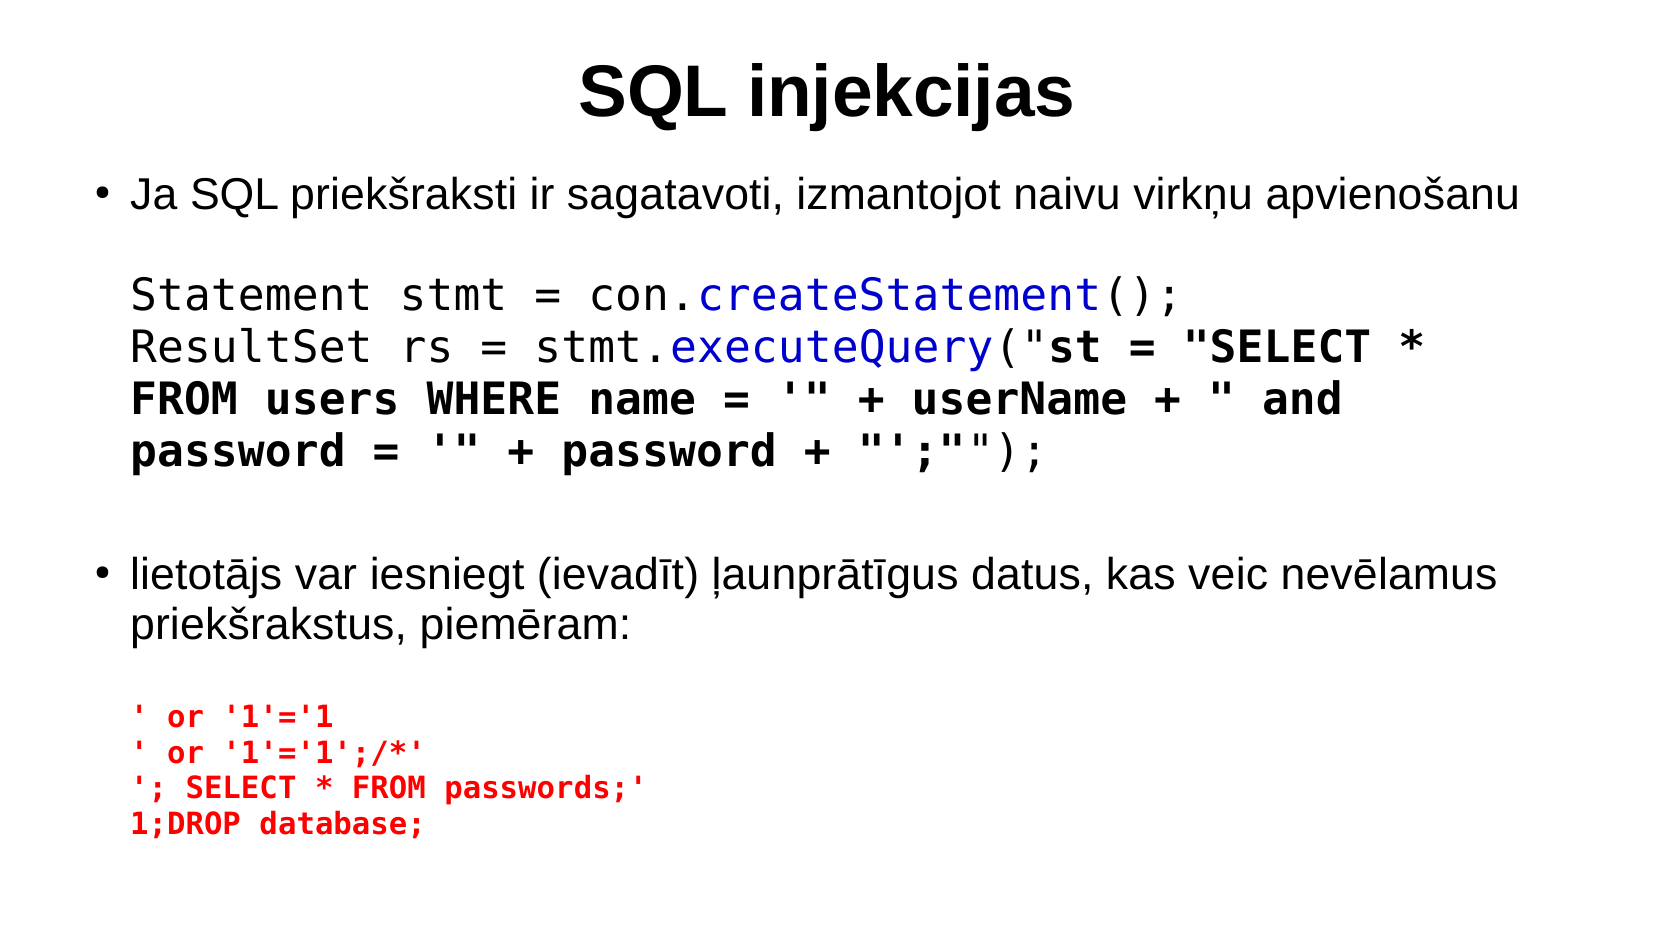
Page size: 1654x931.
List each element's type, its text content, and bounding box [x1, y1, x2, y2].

list Ja SQL priekšraksti ir sagatavoti, izmantojot naivu virkņu apvienošanu Statement stmt = con.createStatement(); ResultSet rs = stmt.executeQuery("st = "SELECT * FROM users WHERE name = '" + userName + " and password = '" + password + "';""); lietotājs var iesniegt (ievadīt) ļaunprātīgus datus, kas veic nevēlamus priekšrakstus, piemēram: ' or '1'='1 ' or '1'='1';/*' '; SELECT * FROM passwords;' 1;DROP database; [82, 168, 1538, 889]
title SQL injekcijas [82, 37, 1571, 147]
